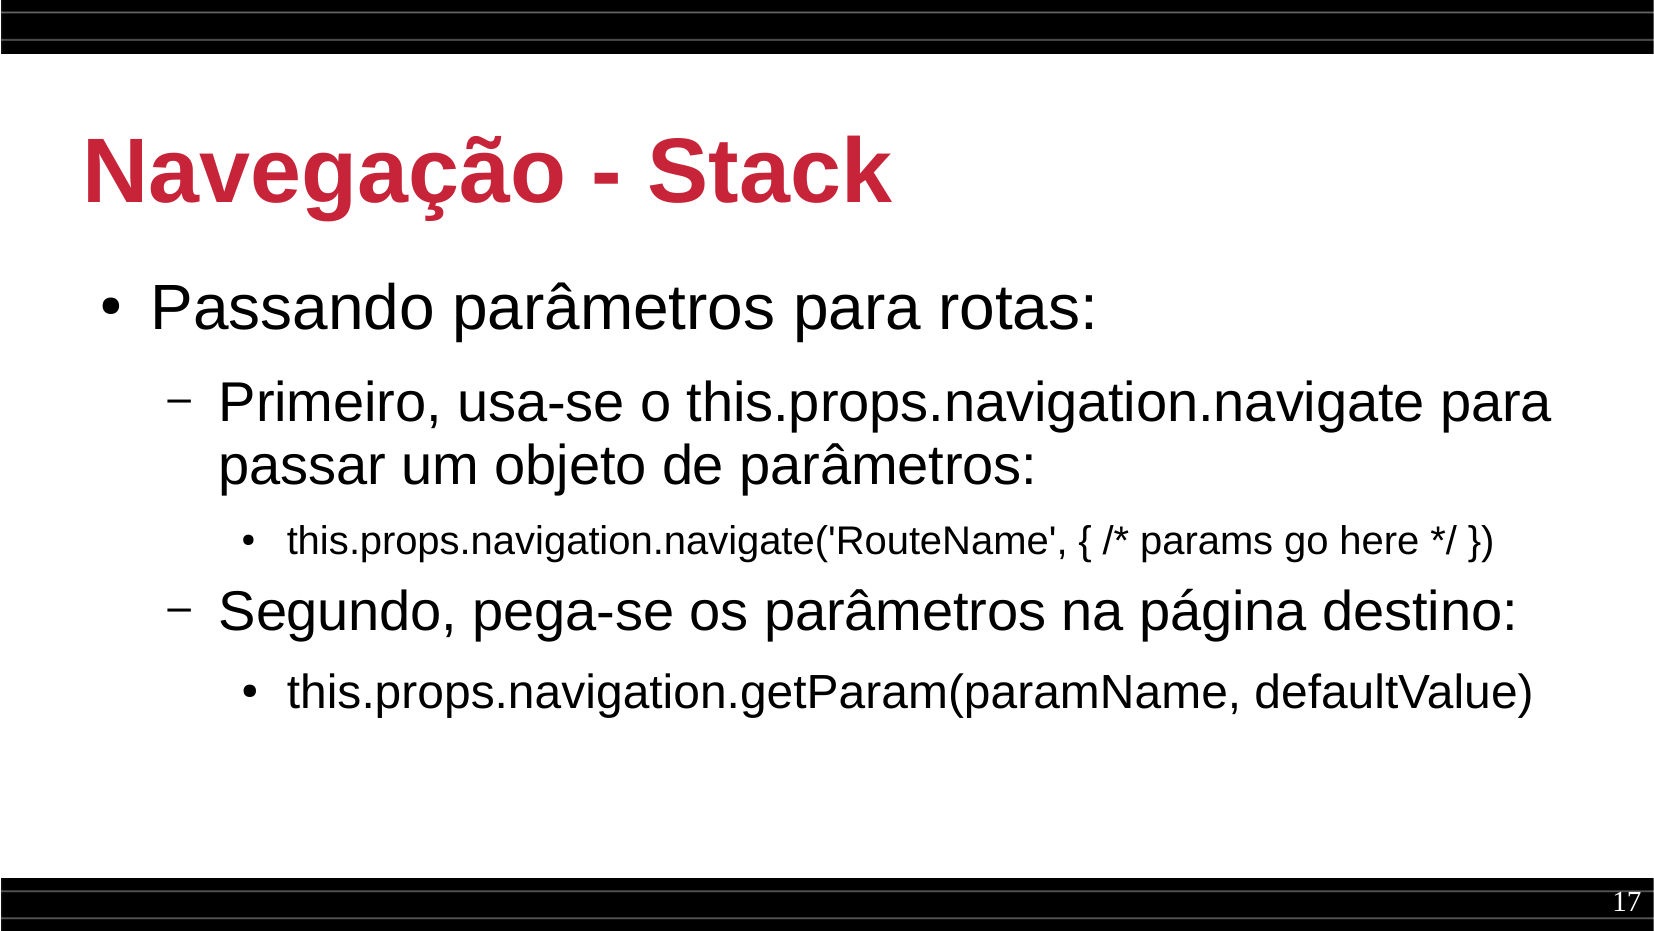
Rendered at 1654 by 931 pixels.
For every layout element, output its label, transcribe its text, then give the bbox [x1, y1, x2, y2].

list Passando parâmetros para rotas: Primeiro, usa-se o this.props.navigation.navigate para passar um objeto de parâmetros: this.props.navigation.navigate('RouteName', { /* params go here */ }) Segundo, pega-se os parâmetros na página destino: this.props.navigation.getParam(paramName, defaultValue) [82, 271, 1571, 758]
title Navegação - Stack [82, 92, 1571, 249]
picture [1, 878, 1654, 931]
picture [1, 0, 1654, 54]
